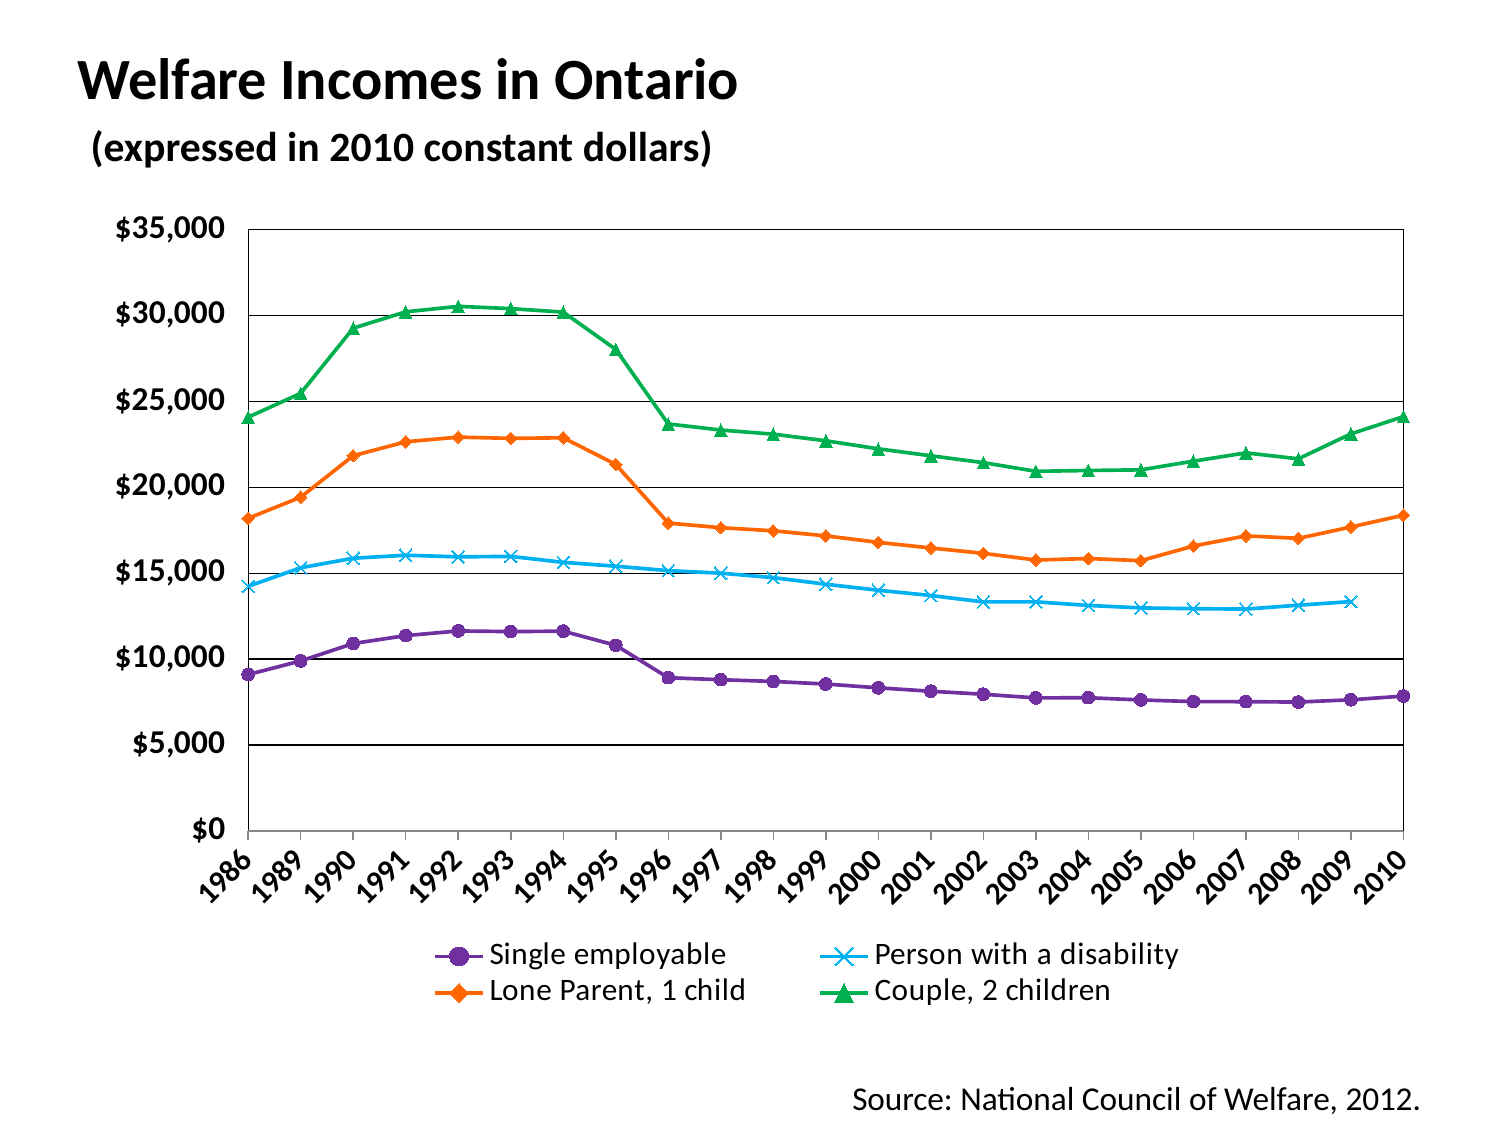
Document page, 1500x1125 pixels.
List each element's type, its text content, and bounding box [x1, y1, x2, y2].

text_box Source: National Council of Welfare, 2012. [837, 1069, 1500, 1125]
chart [62, 149, 1463, 1038]
title Welfare Incomes in Ontario (expressed in 2010 constant dollars) [62, 50, 1413, 188]
